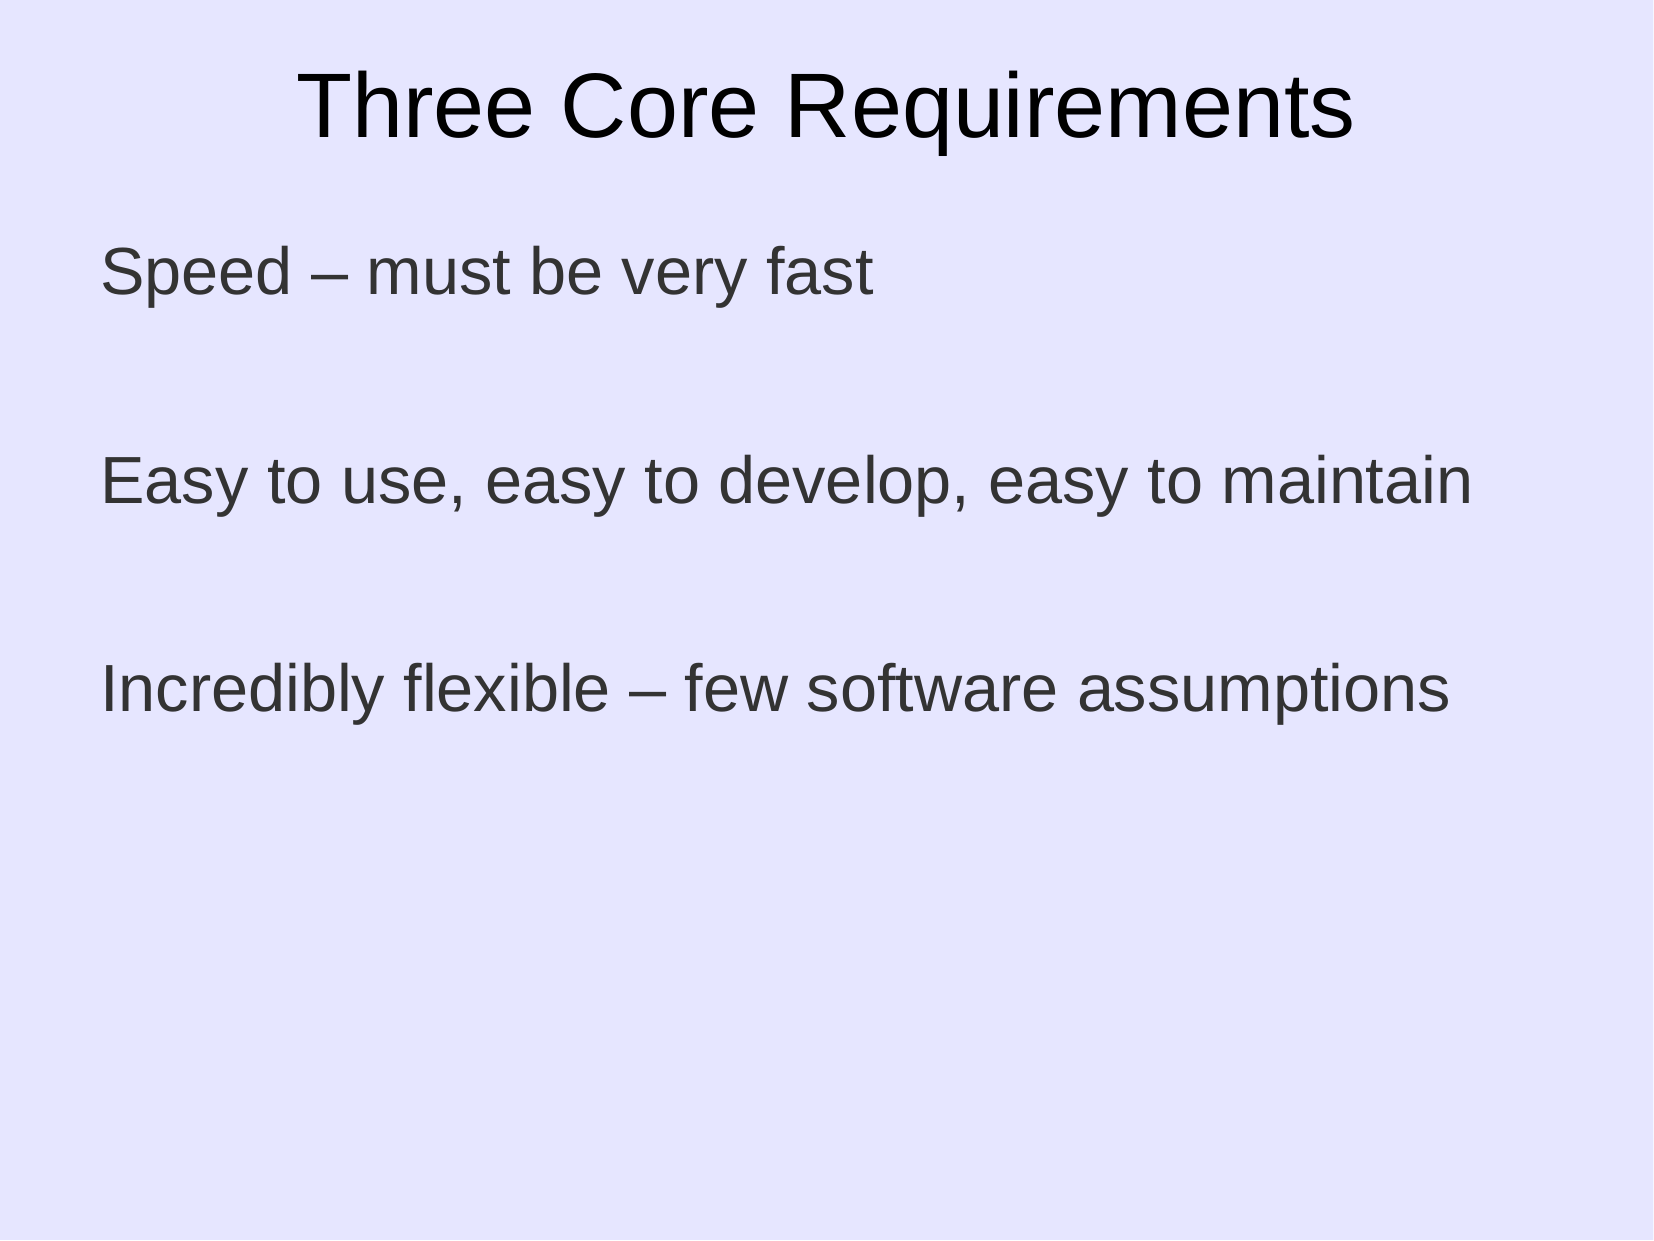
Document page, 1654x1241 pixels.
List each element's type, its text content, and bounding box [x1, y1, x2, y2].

title Three Core Requirements [82, 49, 1571, 163]
list Speed – must be very fast Easy to use, easy to develop, easy to maintain Incredibly flexible – few software assumptions [82, 234, 1571, 1191]
